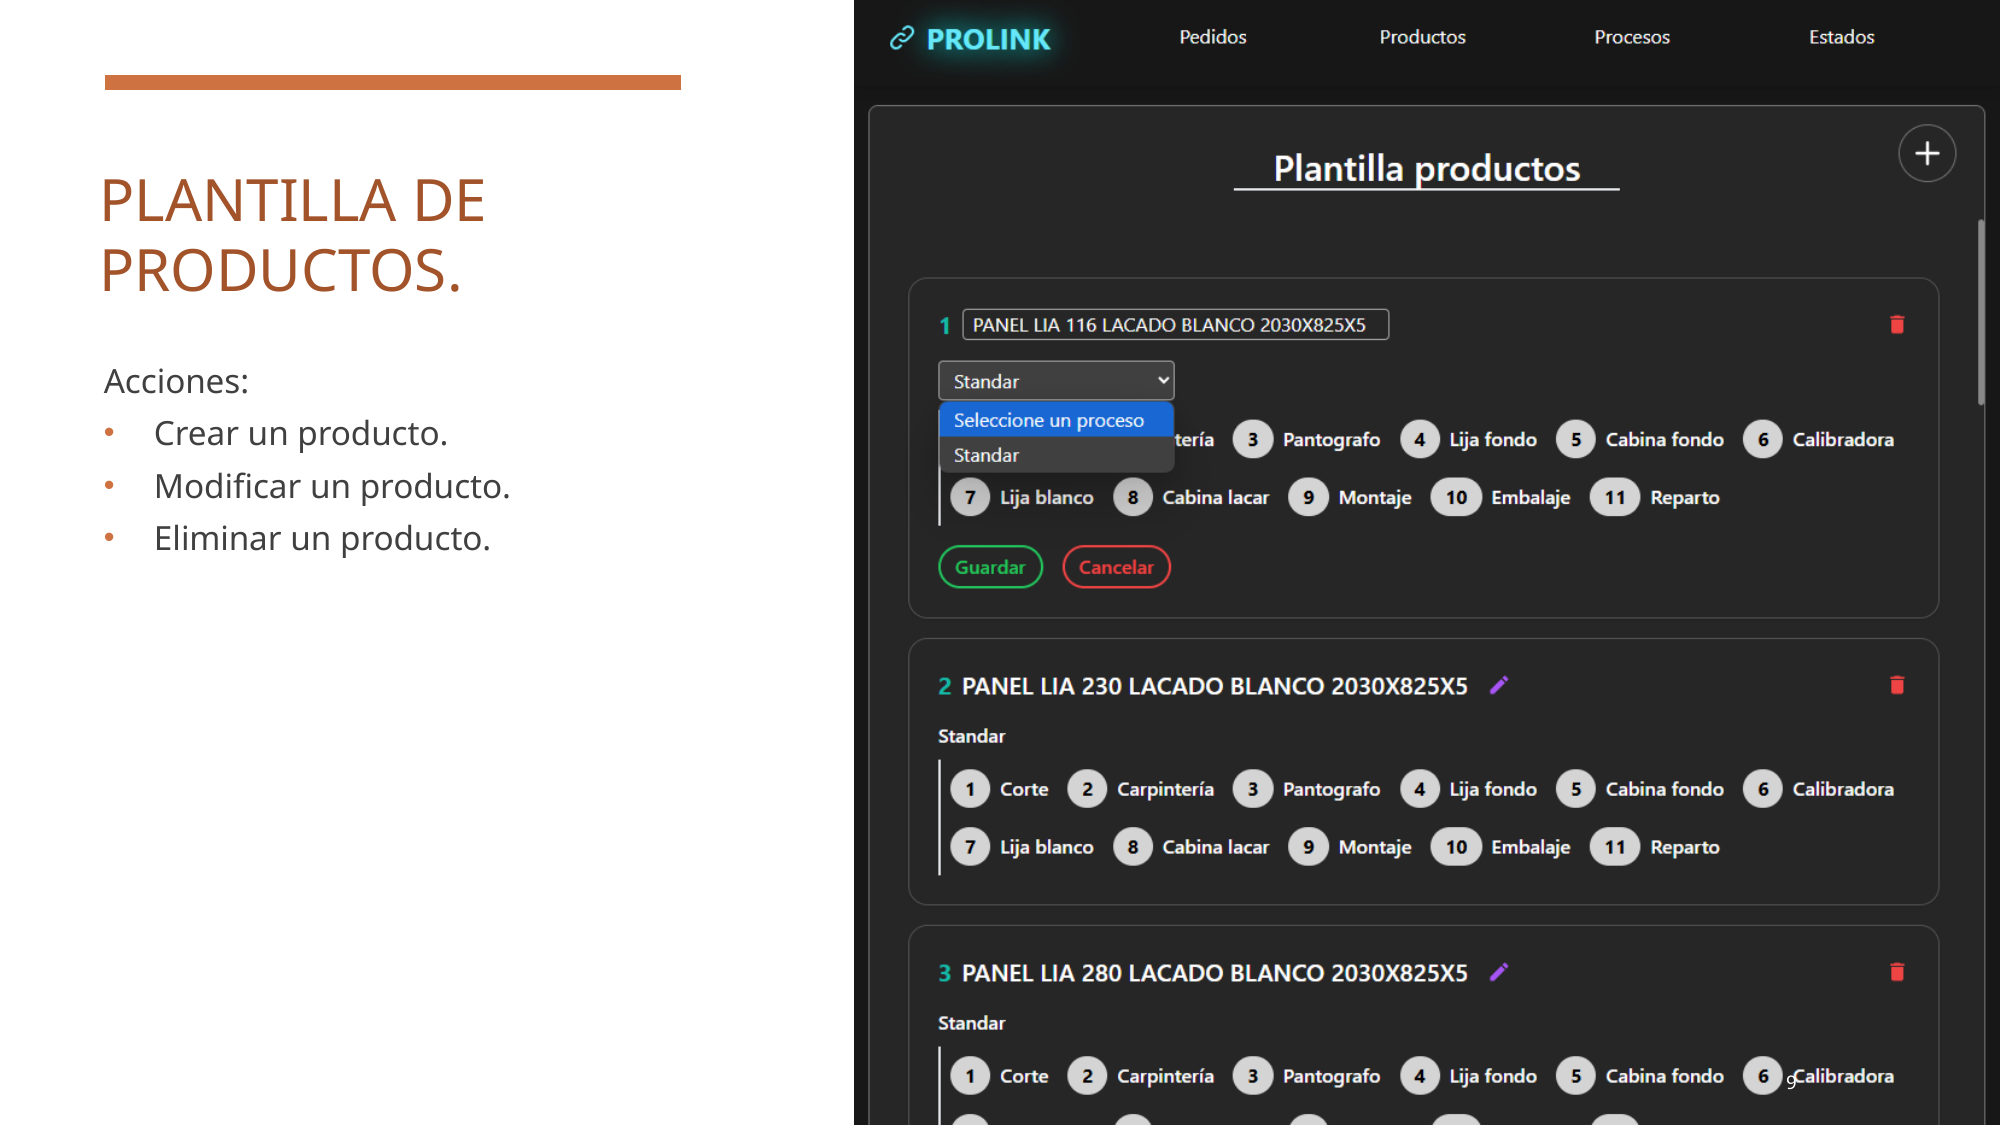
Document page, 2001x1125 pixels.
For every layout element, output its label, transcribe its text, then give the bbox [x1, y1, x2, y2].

list Acciones: Crear un producto. Modificar un producto. Eliminar un producto. [88, 294, 675, 623]
slide_number 4 [1770, 1053, 1944, 1114]
picture [854, 0, 2000, 1125]
text_box [0, 0, 854, 1125]
title Plantilla de productos. [84, 115, 670, 311]
